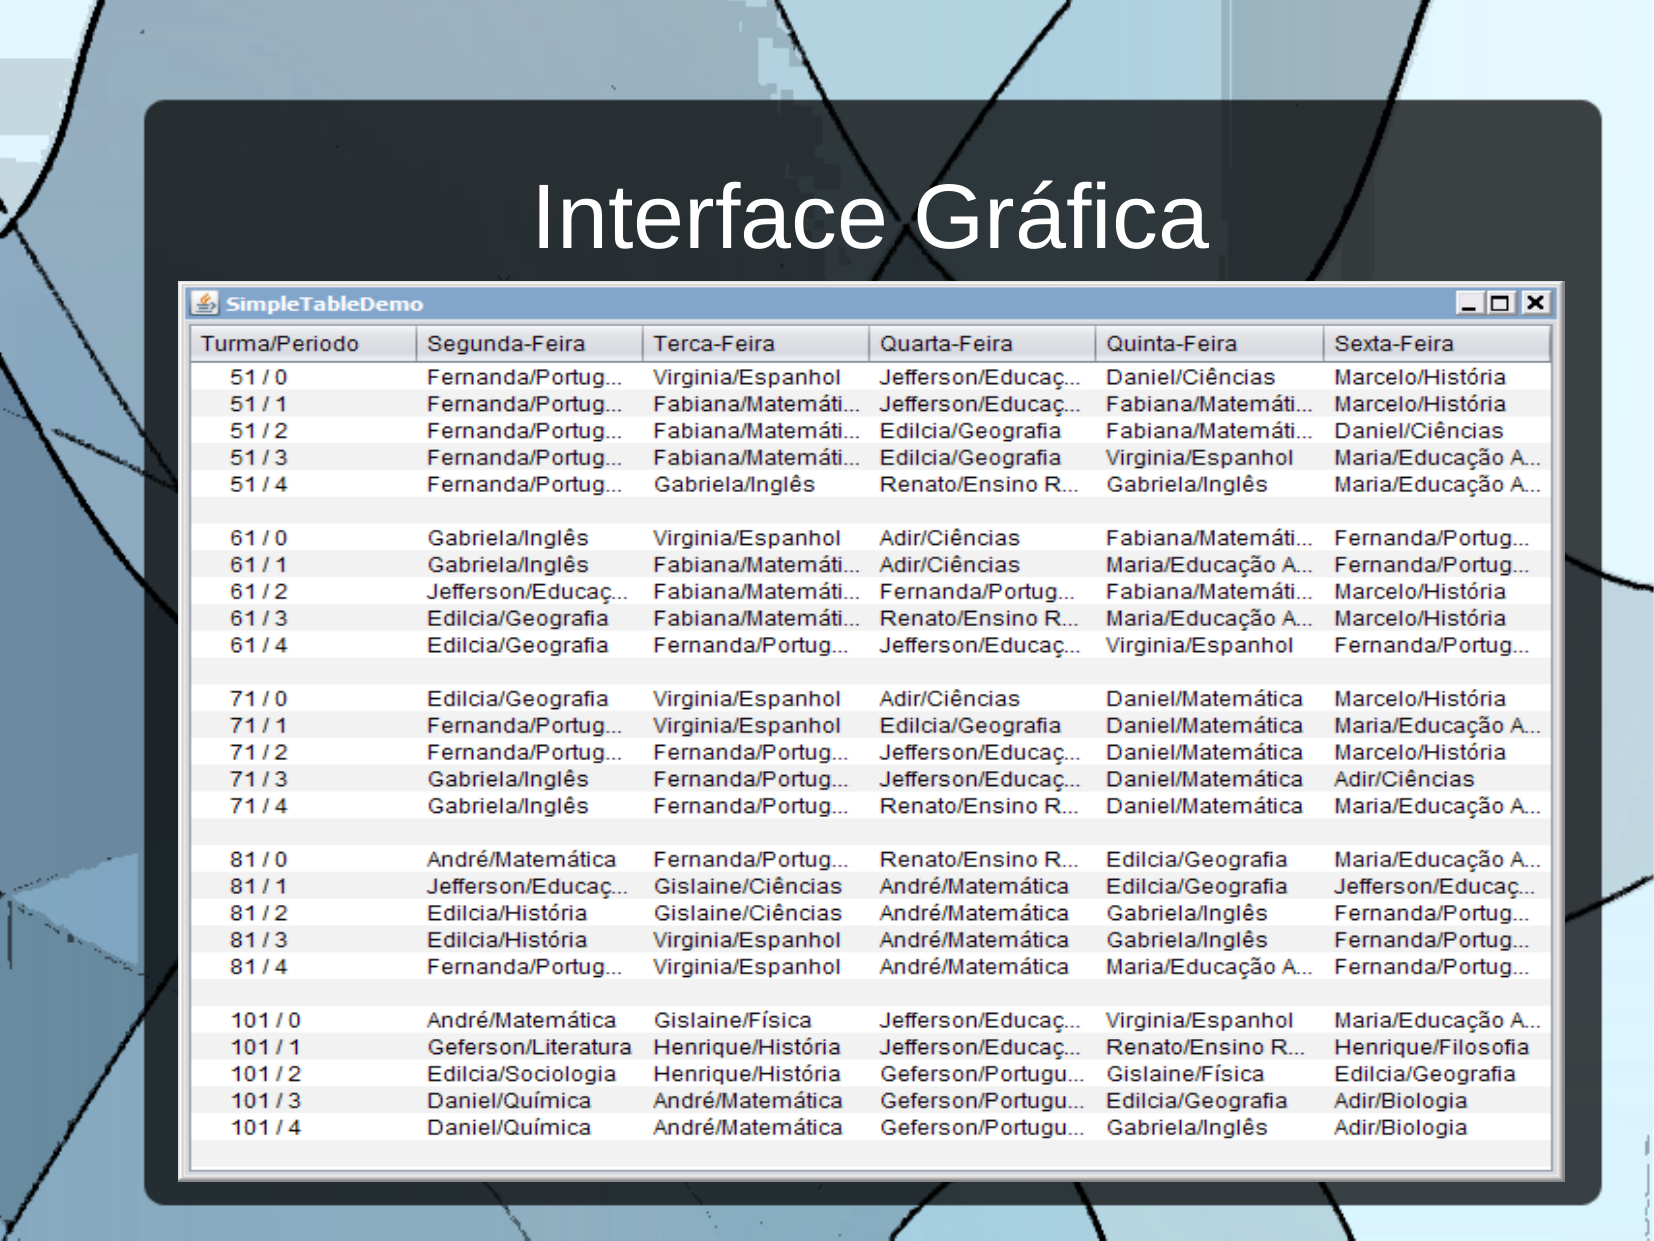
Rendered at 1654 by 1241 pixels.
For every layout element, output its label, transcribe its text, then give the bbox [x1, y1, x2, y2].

picture [0, 0, 1654, 1241]
title Interface Gráfica [159, 115, 1583, 318]
